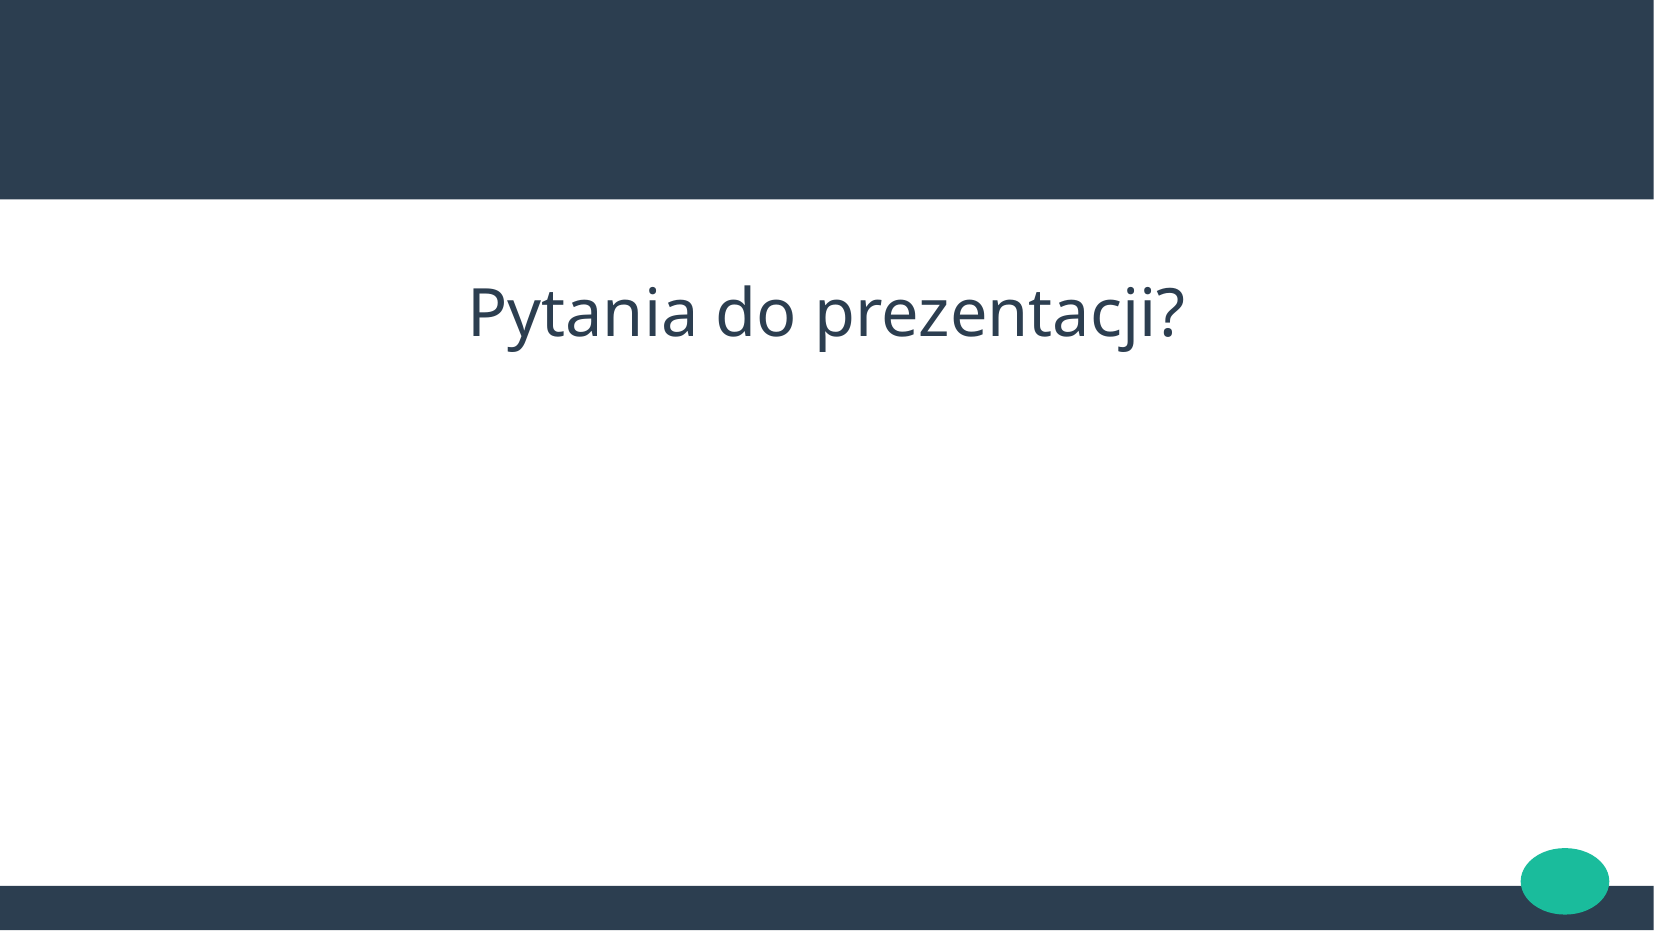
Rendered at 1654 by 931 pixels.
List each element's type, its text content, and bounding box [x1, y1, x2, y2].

subtitle Pytania do prezentacji? [59, 37, 1595, 584]
